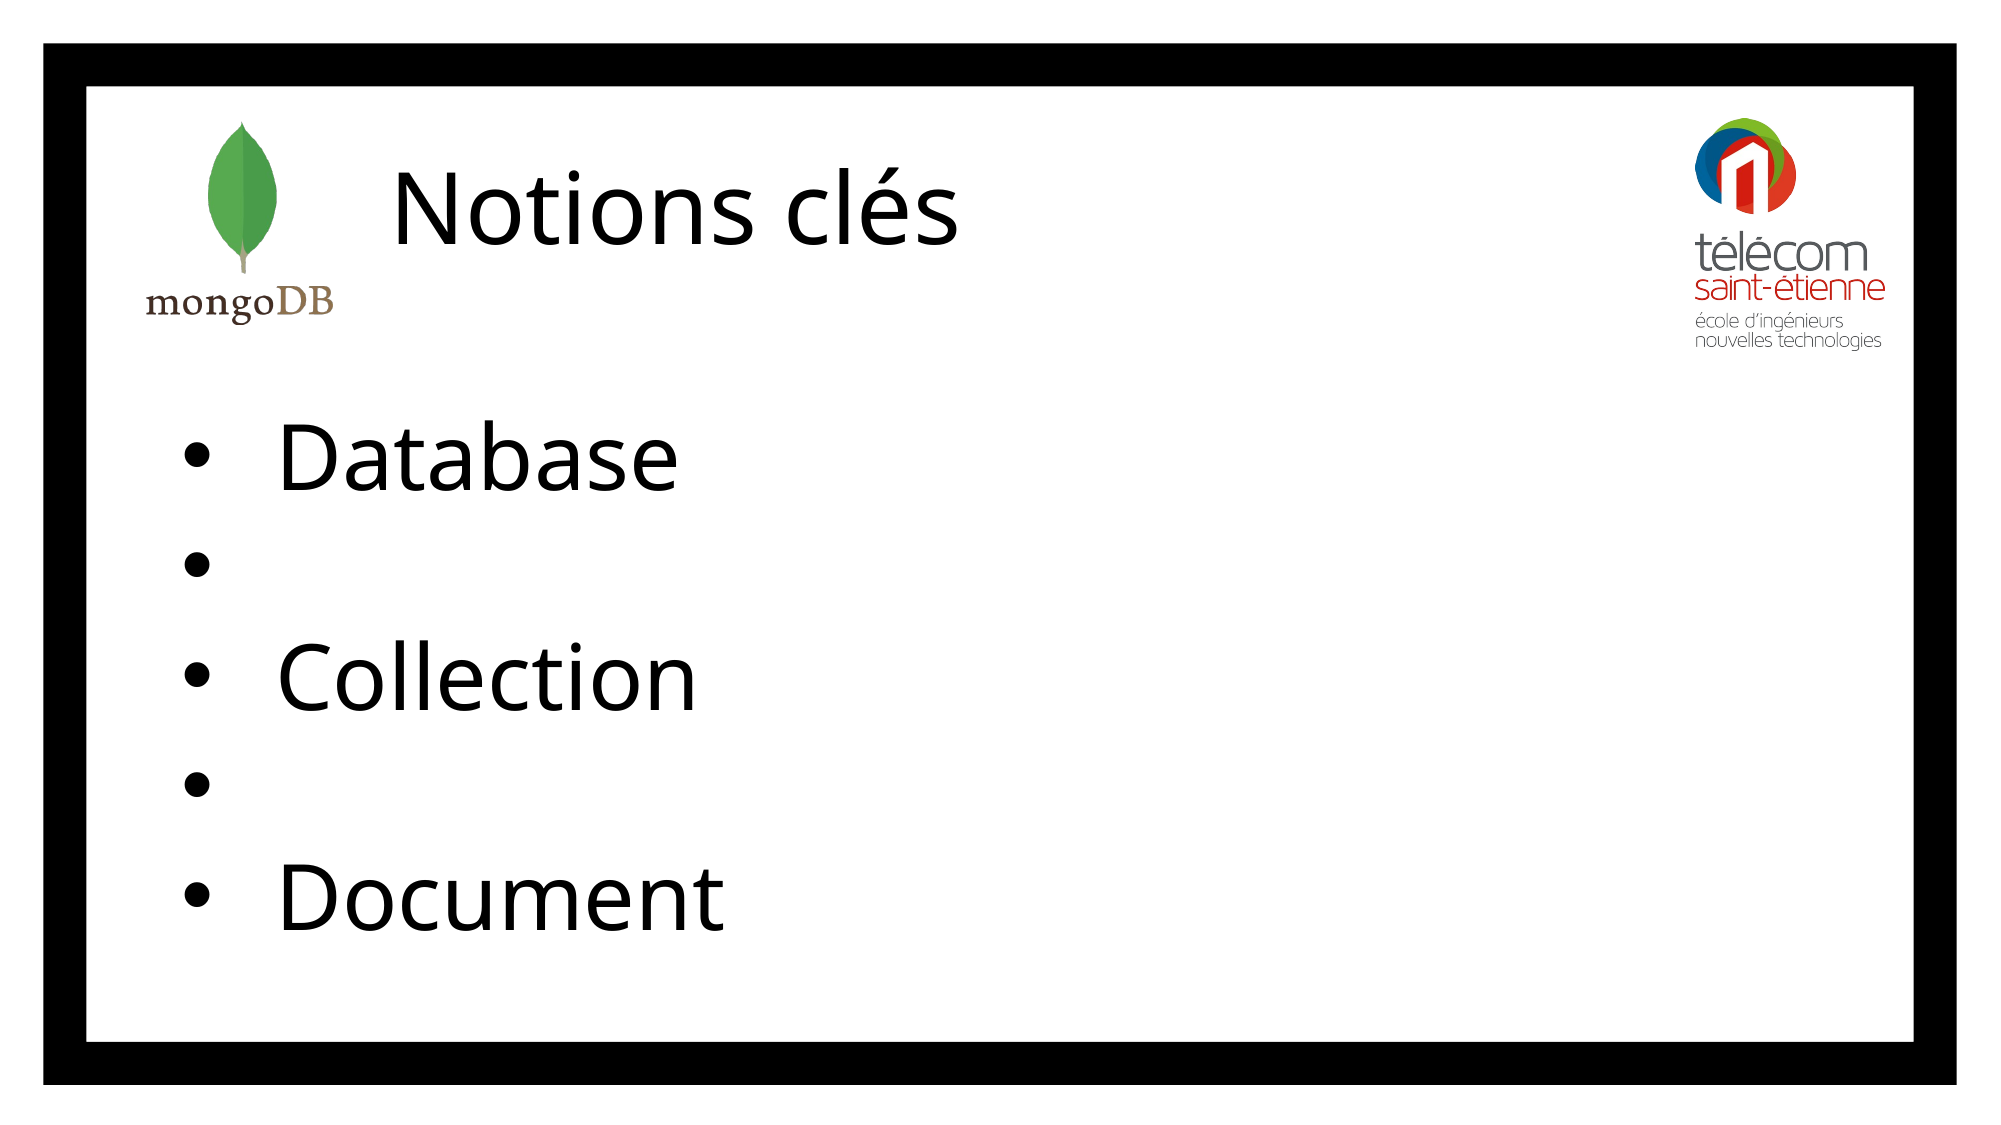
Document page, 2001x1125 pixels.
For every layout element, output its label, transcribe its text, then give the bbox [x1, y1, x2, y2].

picture [1715, 134, 1730, 138]
picture [1695, 118, 1885, 351]
text_box Database Collection Document [166, 391, 1849, 1008]
picture [145, 121, 333, 325]
title Notions clés [369, 138, 1849, 304]
